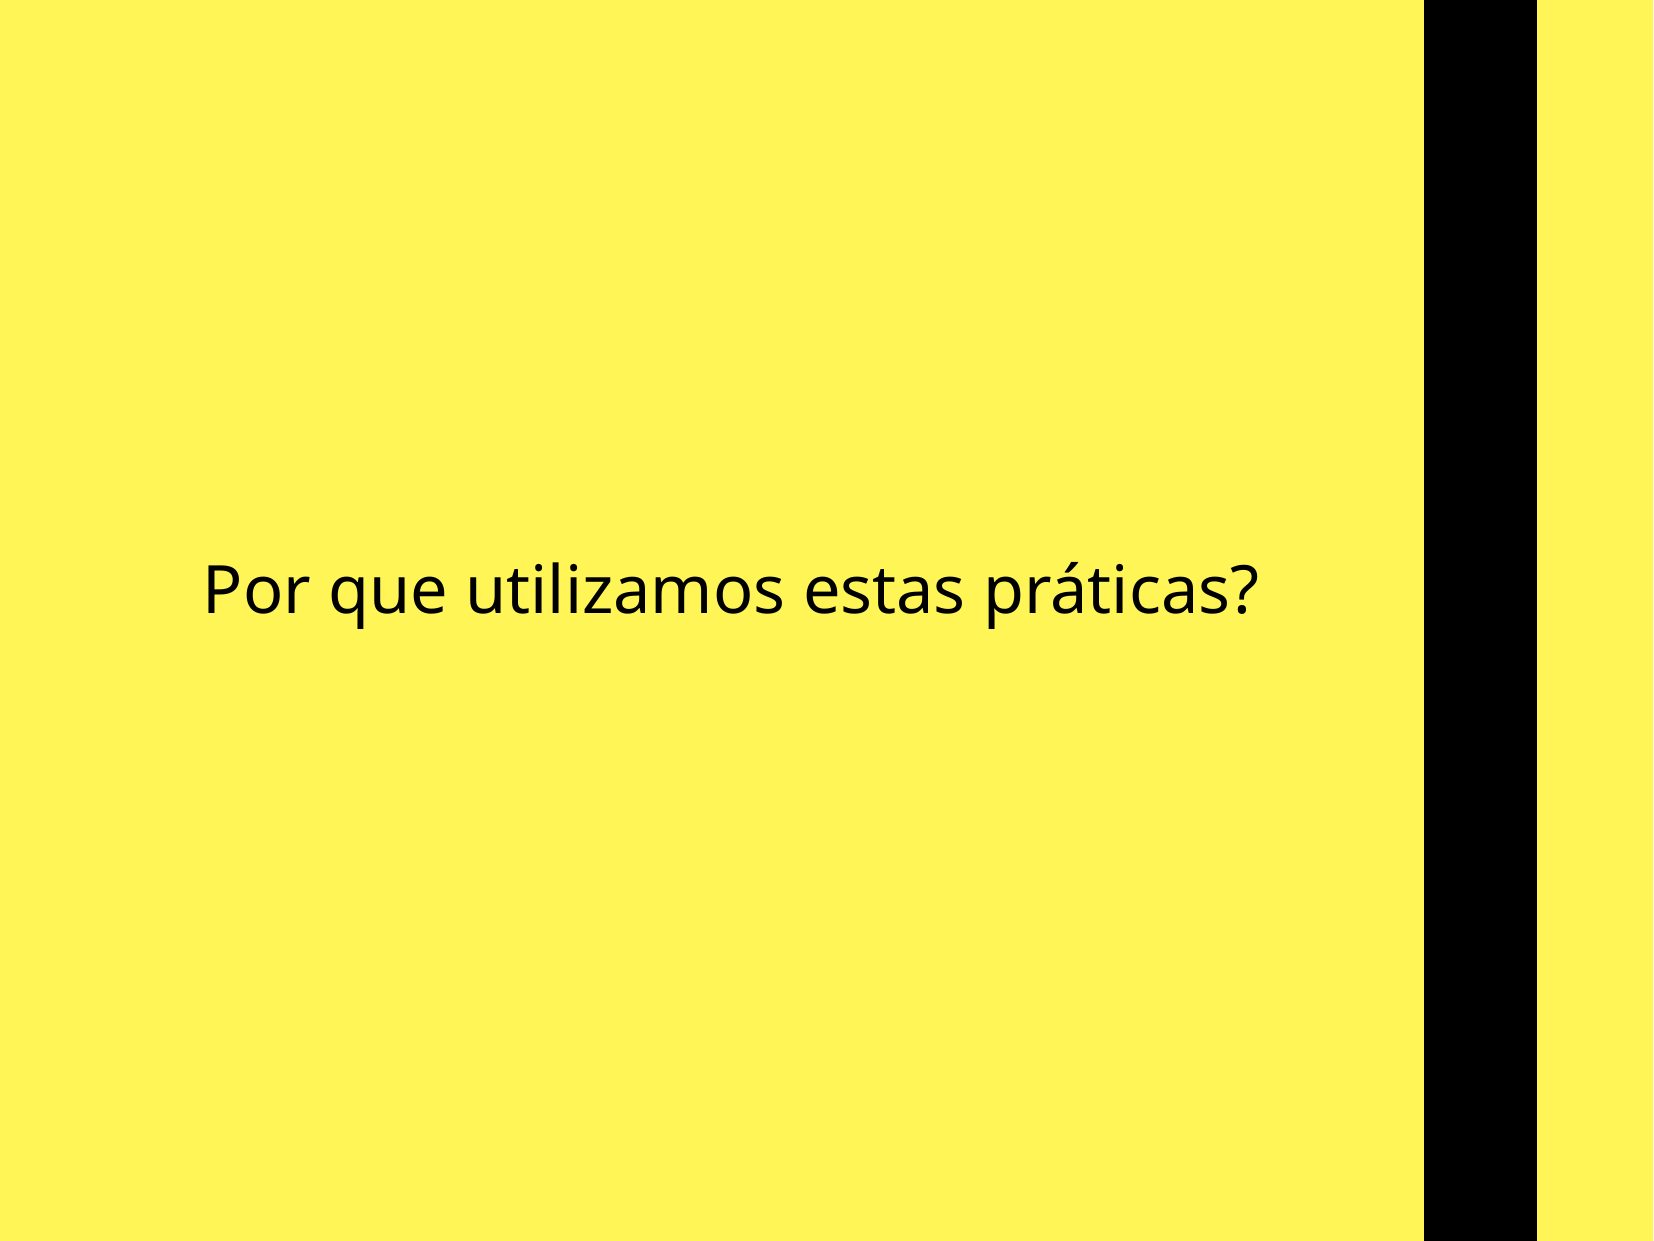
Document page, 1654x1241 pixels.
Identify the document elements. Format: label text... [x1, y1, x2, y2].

picture [1537, 0, 1654, 1241]
picture [0, 0, 1424, 1241]
subtitle Por que utilizamos estas práticas? [76, 178, 1388, 997]
